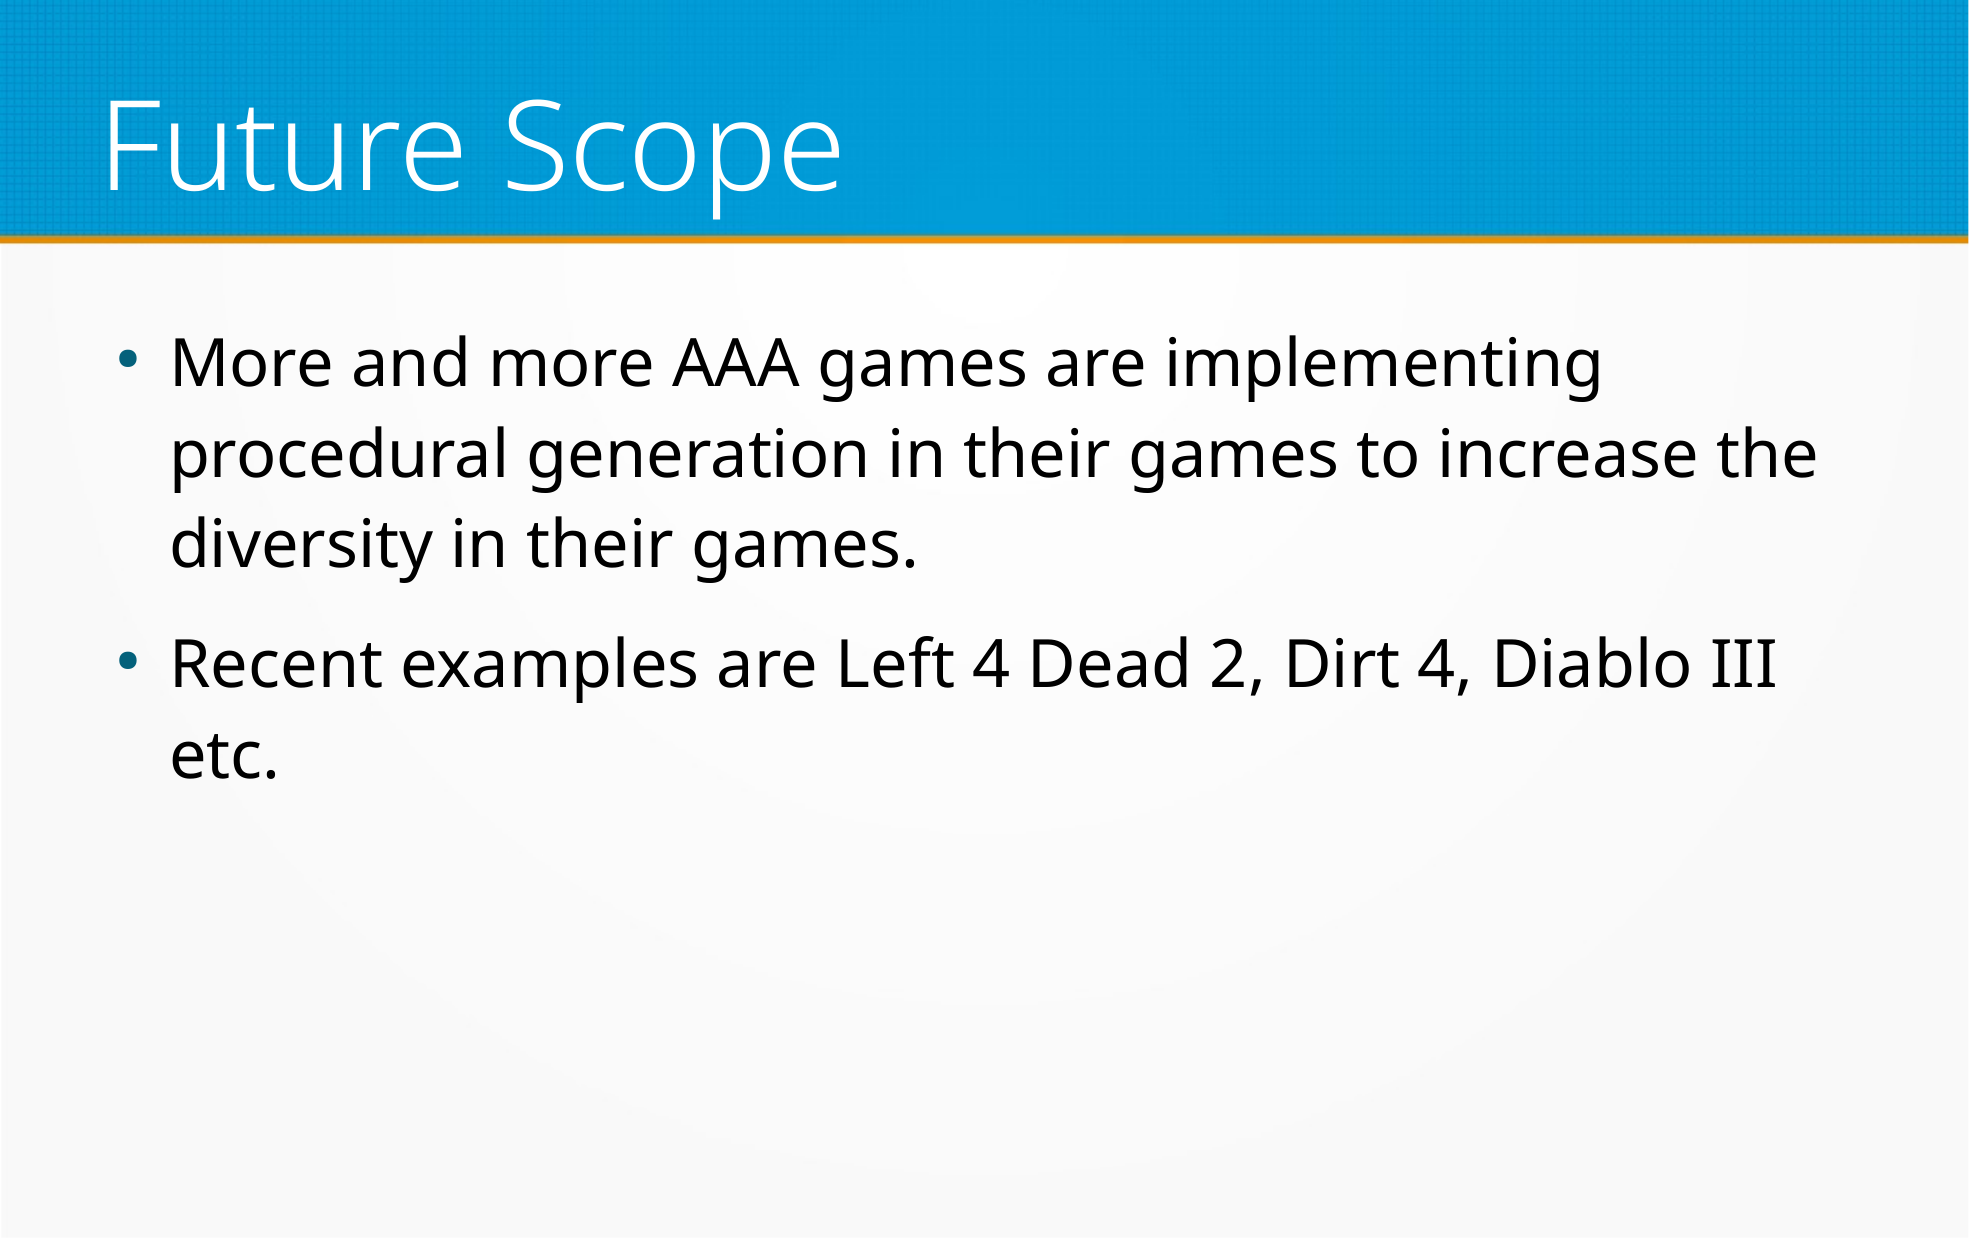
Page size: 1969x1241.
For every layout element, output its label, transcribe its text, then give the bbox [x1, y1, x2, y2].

title Future Scope [98, 19, 1870, 227]
picture [0, 233, 1969, 1241]
list More and more AAA games are implementing procedural generation in their games to increase the diversity in their games. Recent examples are Left 4 Dead 2, Dirt 4, Diablo III etc. [98, 315, 1861, 1081]
